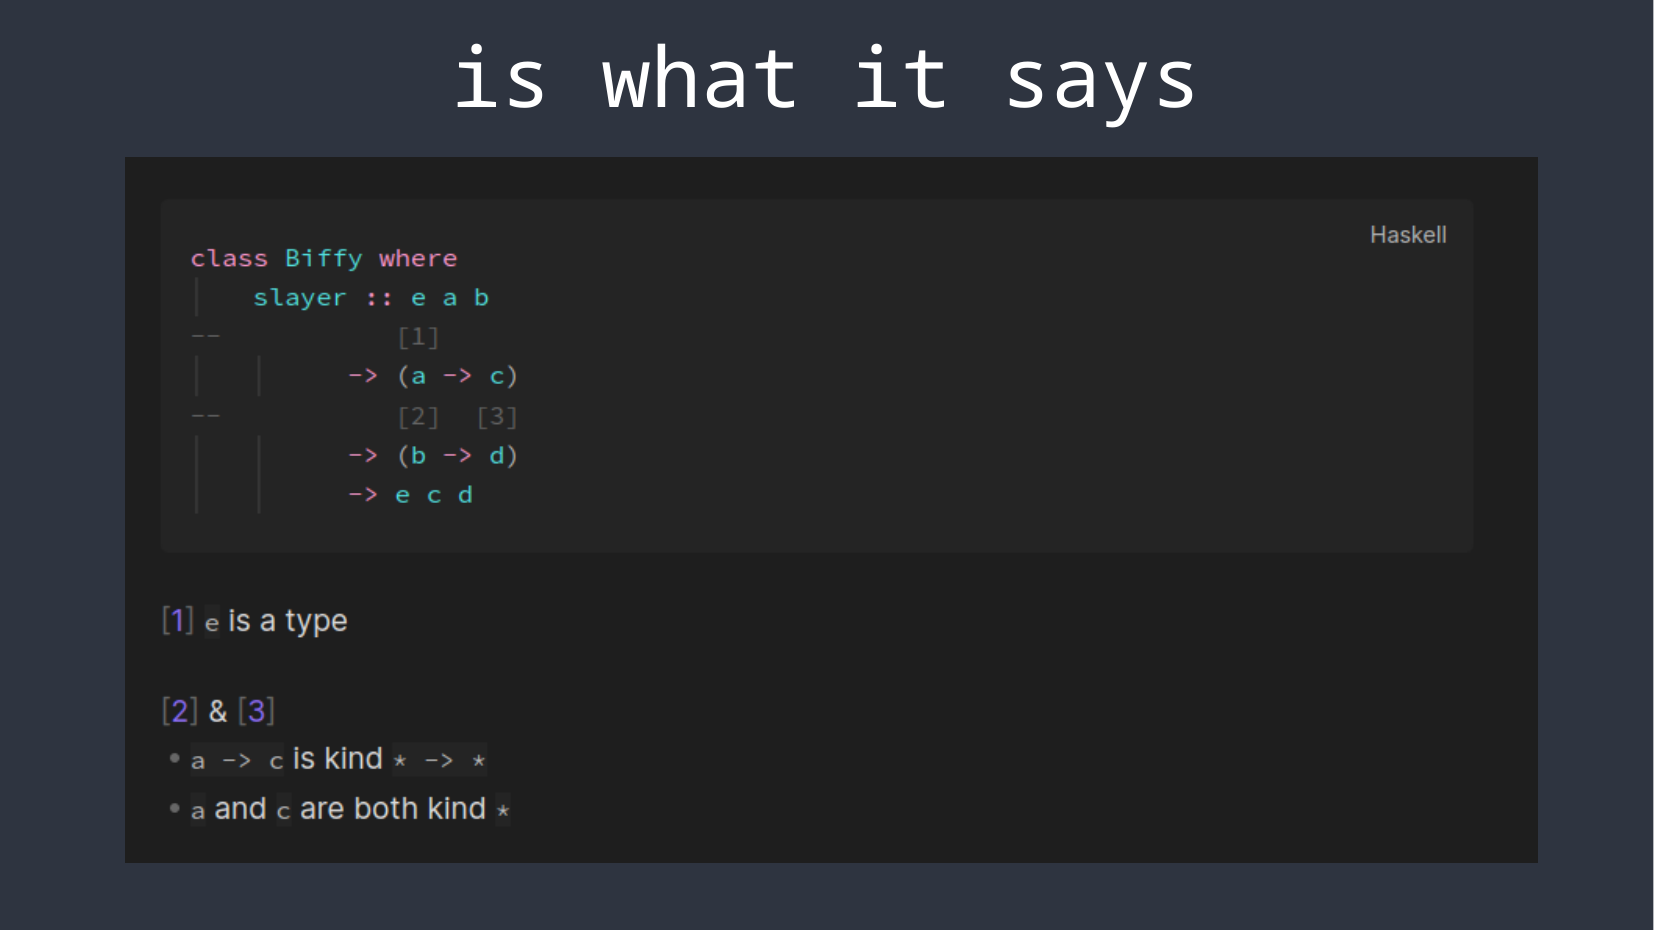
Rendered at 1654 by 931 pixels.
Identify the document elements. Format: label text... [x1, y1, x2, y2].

title is what it says [82, 37, 1571, 113]
picture [125, 157, 1538, 863]
